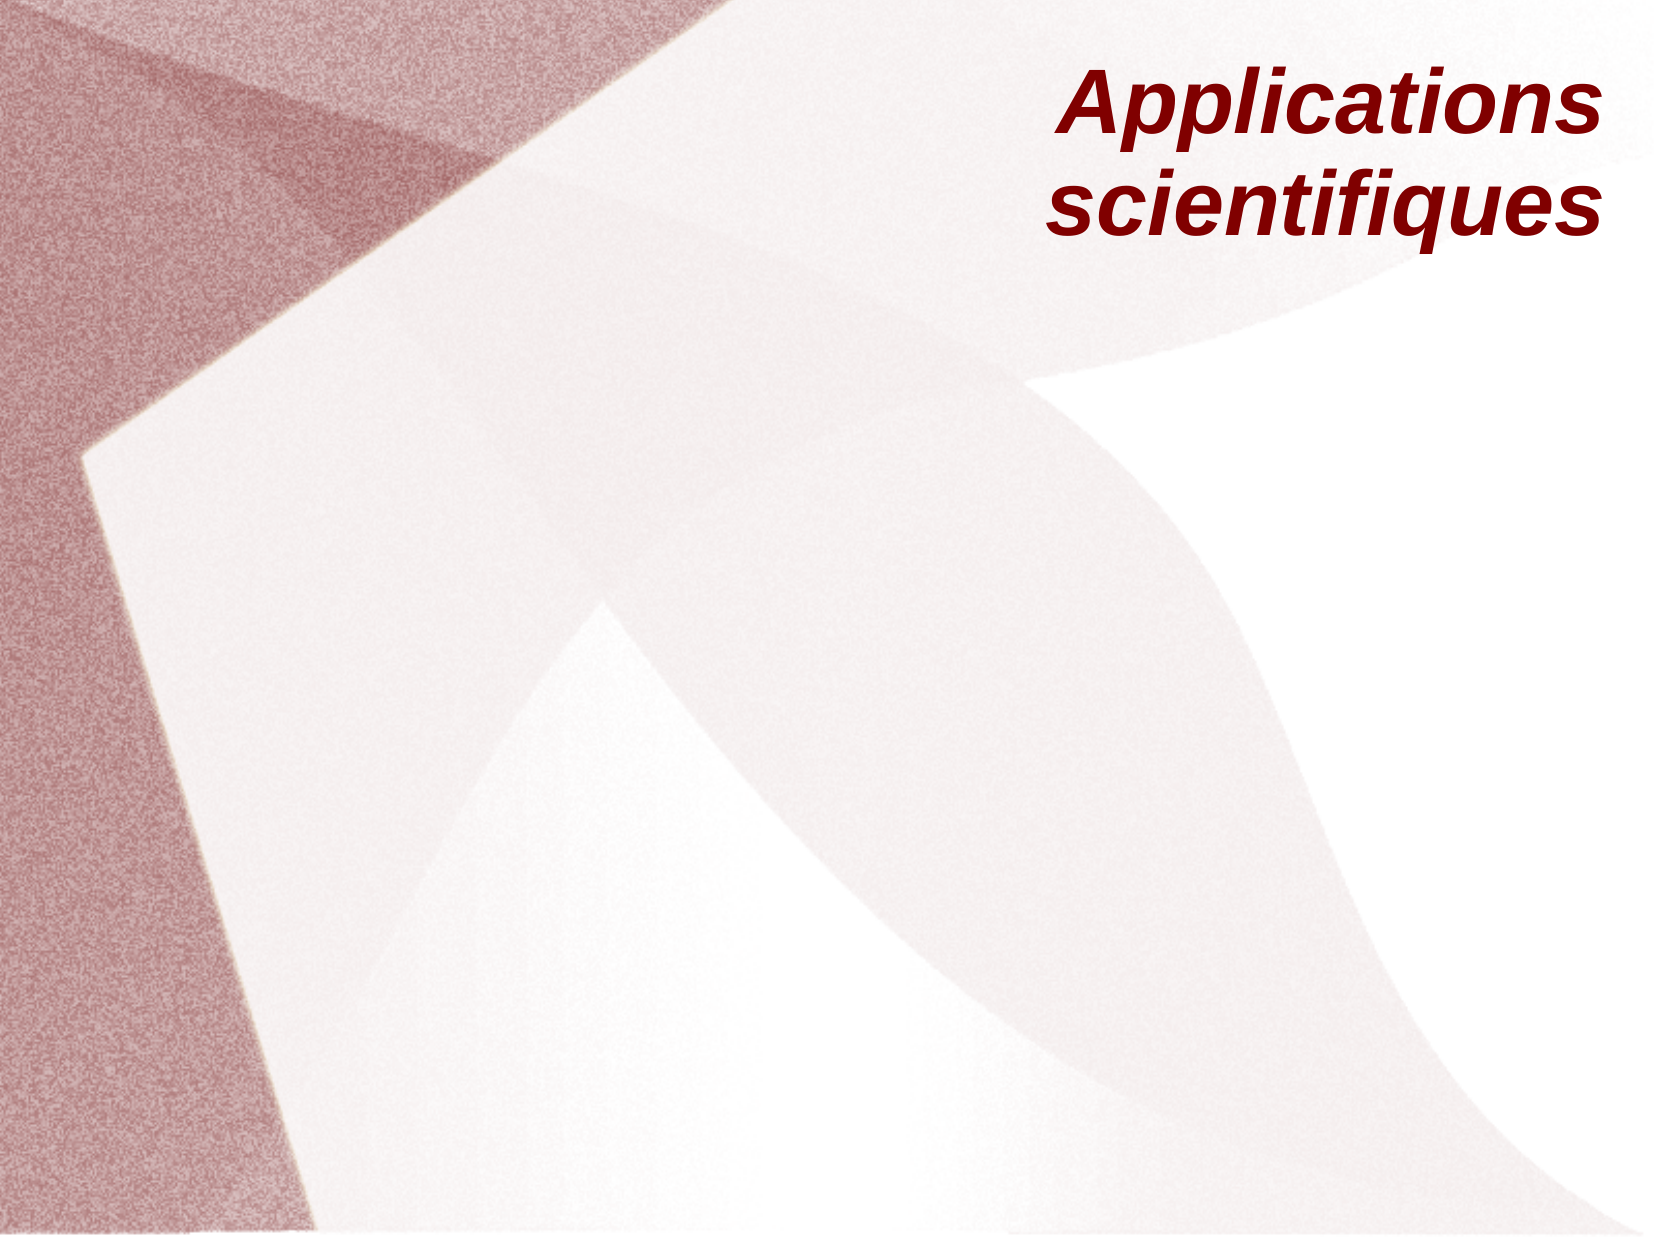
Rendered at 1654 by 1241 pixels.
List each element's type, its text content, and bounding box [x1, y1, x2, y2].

picture [0, 0, 1654, 1241]
title Applications scientifiques [596, 49, 1607, 257]
